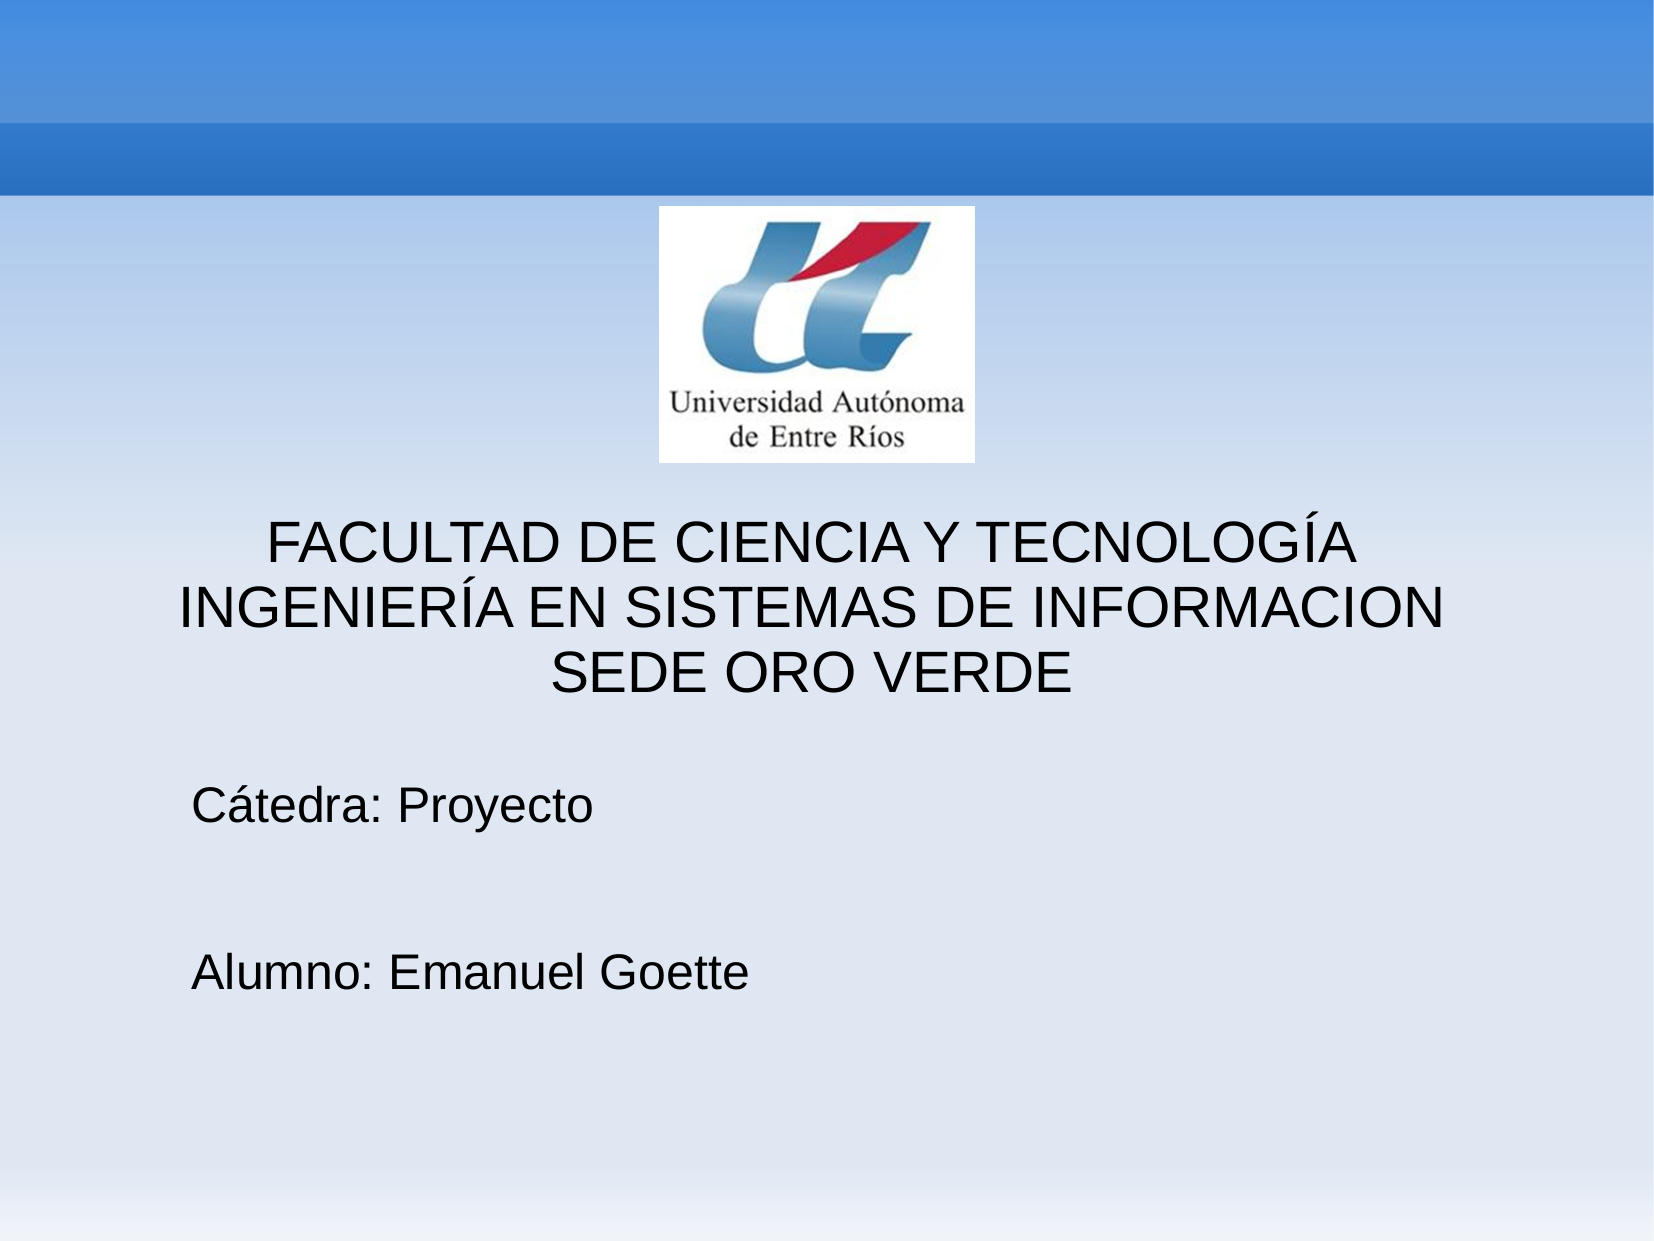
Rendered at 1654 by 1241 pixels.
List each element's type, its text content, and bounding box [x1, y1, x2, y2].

text_box Cátedra: Proyecto Alumno: Emanuel Goette [177, 769, 1132, 1152]
picture [0, 0, 1654, 1241]
text_box FACULTAD DE CIENCIA Y TECNOLOGÍA INGENIERÍA EN SISTEMAS DE INFORMACION SEDE ORO VERDE [147, 501, 1477, 798]
